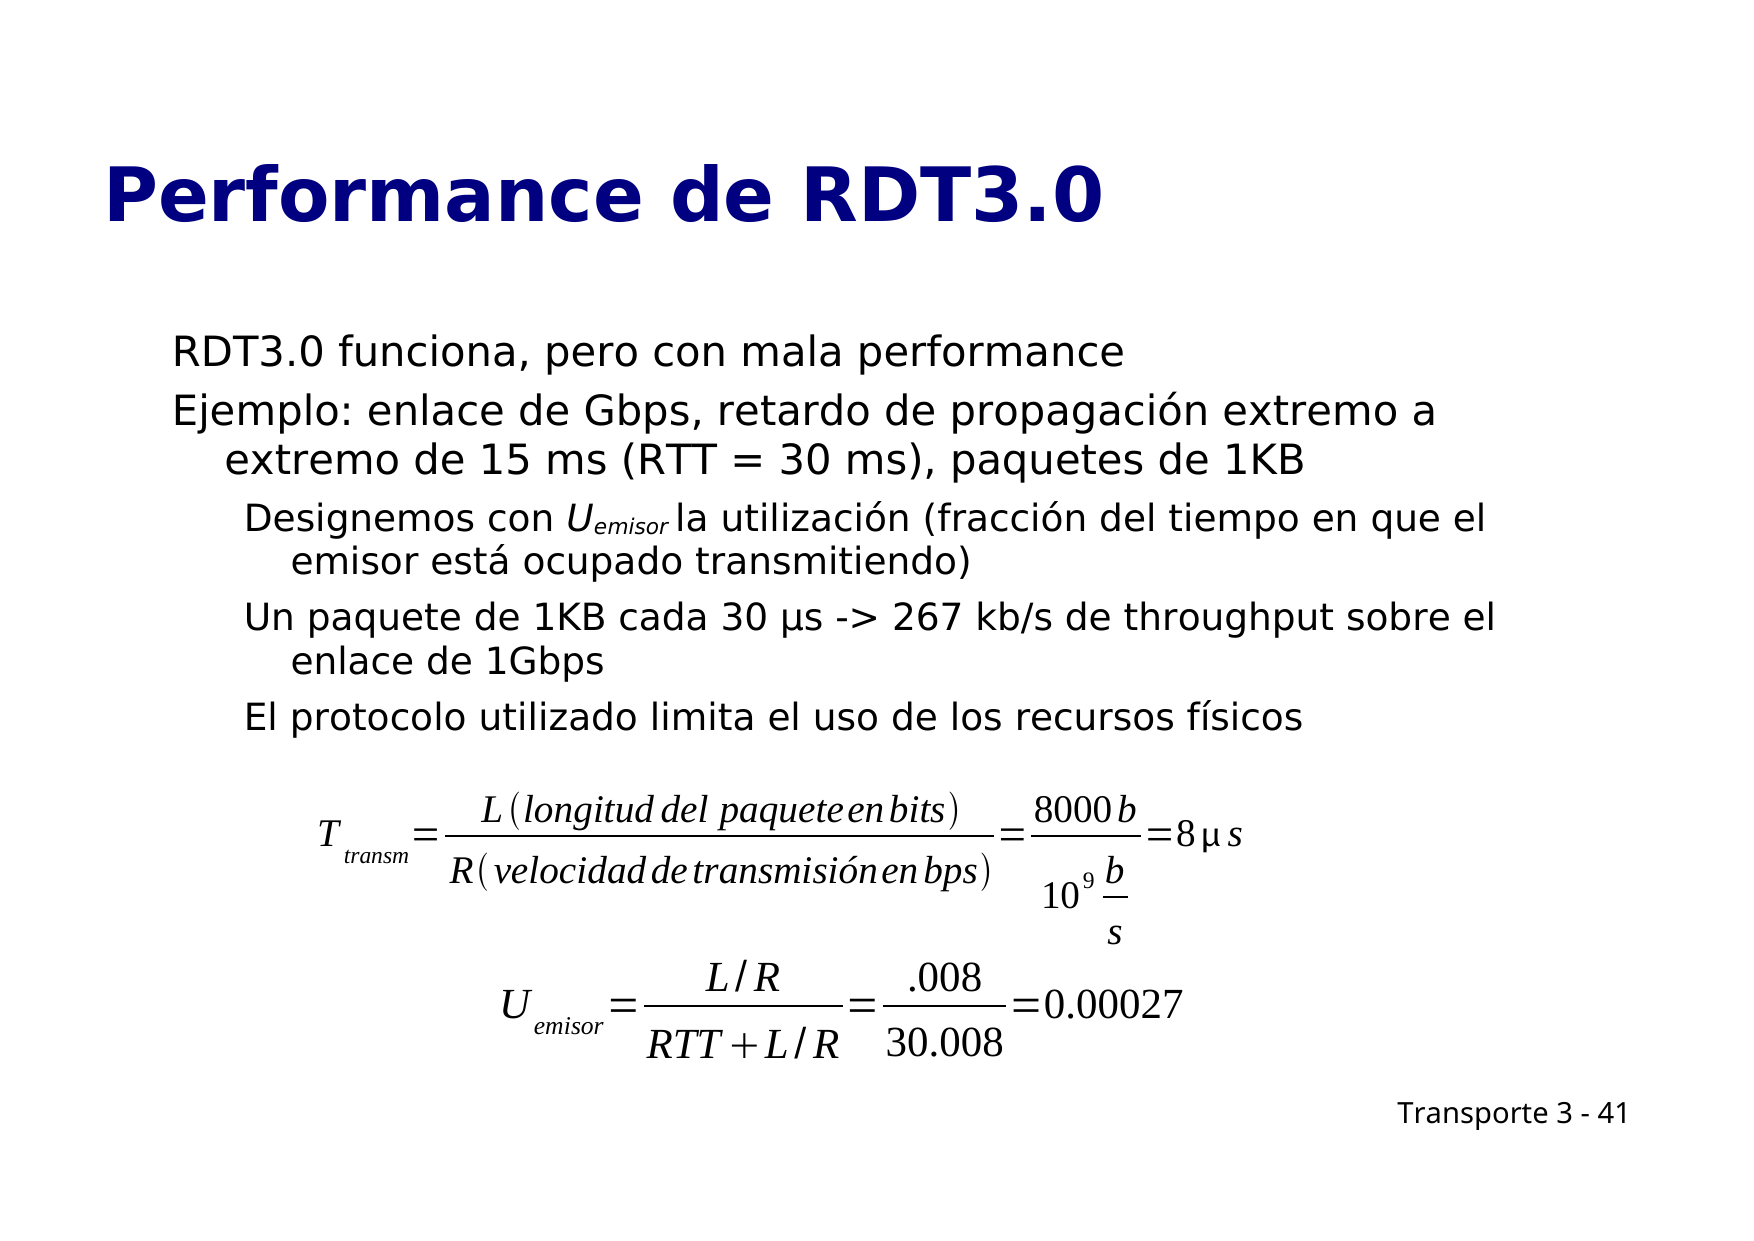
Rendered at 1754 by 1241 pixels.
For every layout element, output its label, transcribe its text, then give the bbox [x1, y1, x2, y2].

list RDT3.0 funciona, pero con mala performance Ejemplo: enlace de Gbps, retardo de propagación extremo a extremo de 15 ms (RTT = 30 ms), paquetes de 1KB Designemos con Uemisor la utilización (fracción del tiempo en que el emisor está ocupado transmitiendo) Un paquete de 1KB cada 30 μs -> 267 kb/s de throughput sobre el enlace de 1Gbps El protocolo utilizado limita el uso de los recursos físicos [154, 320, 1546, 830]
title Performance de RDT3.0 [88, 87, 1654, 305]
chart [307, 778, 1253, 1071]
